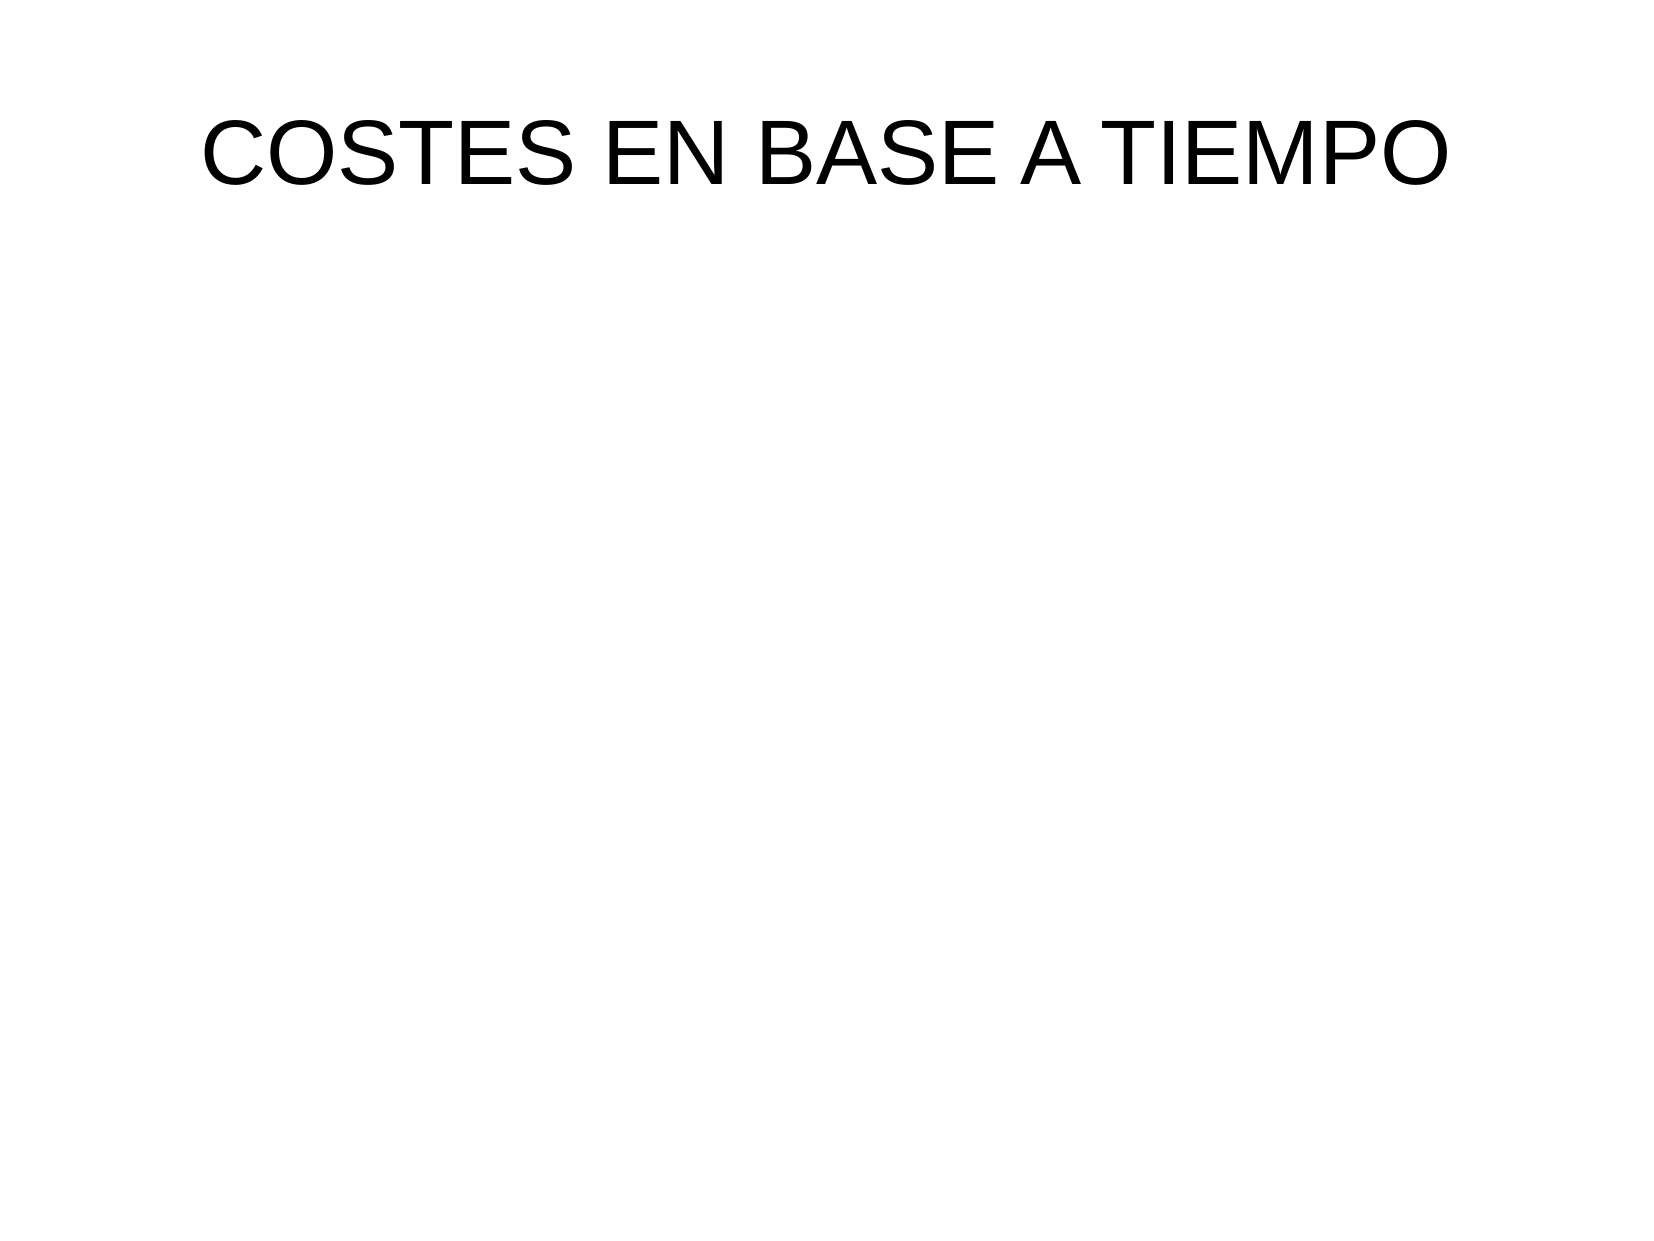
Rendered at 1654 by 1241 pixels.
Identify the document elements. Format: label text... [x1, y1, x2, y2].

title COSTES EN BASE A TIEMPO [82, 49, 1571, 257]
